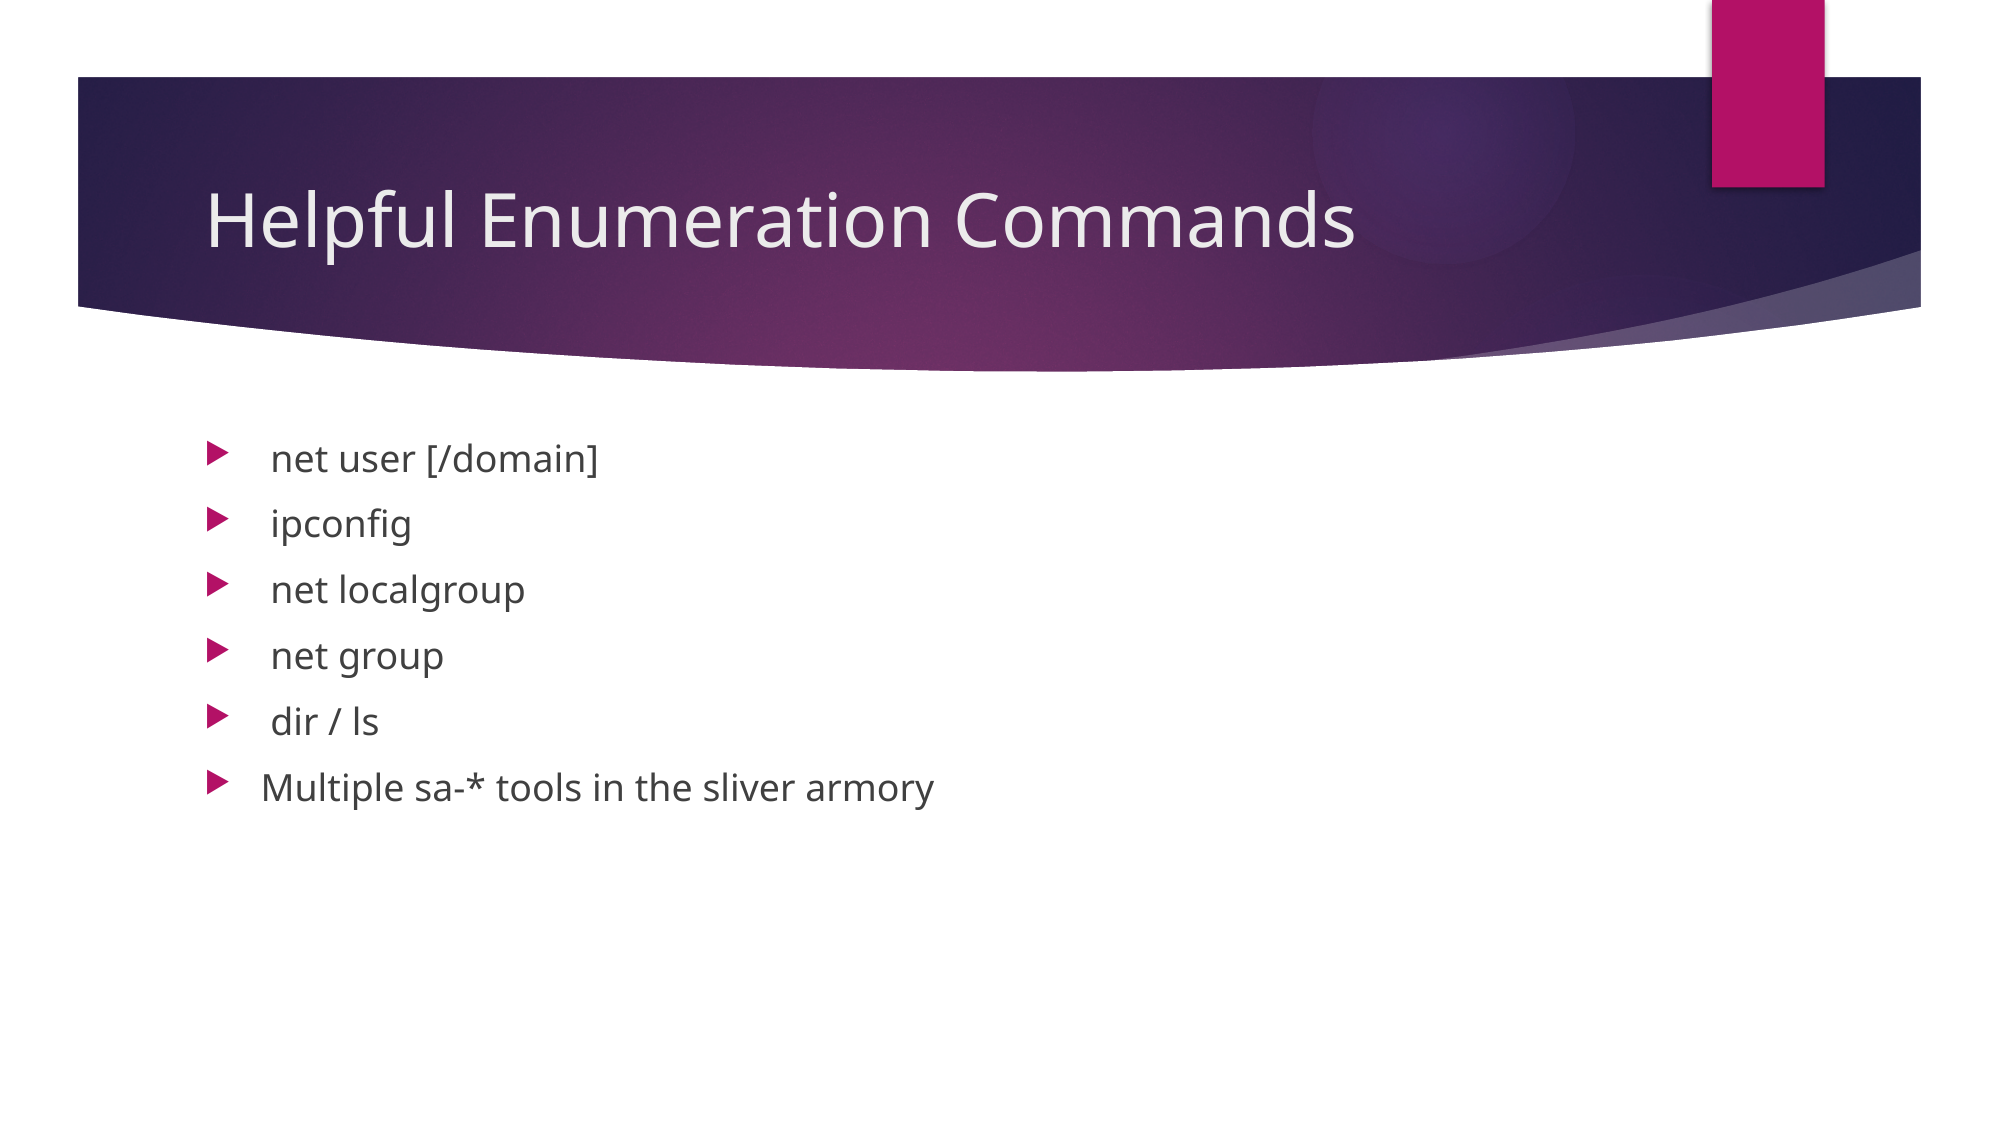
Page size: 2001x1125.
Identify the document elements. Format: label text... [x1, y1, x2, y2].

title Helpful Enumeration Commands [189, 159, 1627, 276]
list net user [/domain] ipconfig net localgroup net group dir / ls Multiple sa-* tools in the sliver armory [189, 427, 1638, 988]
picture [79, 78, 1920, 371]
title Now what? [1467, 300, 1788, 358]
